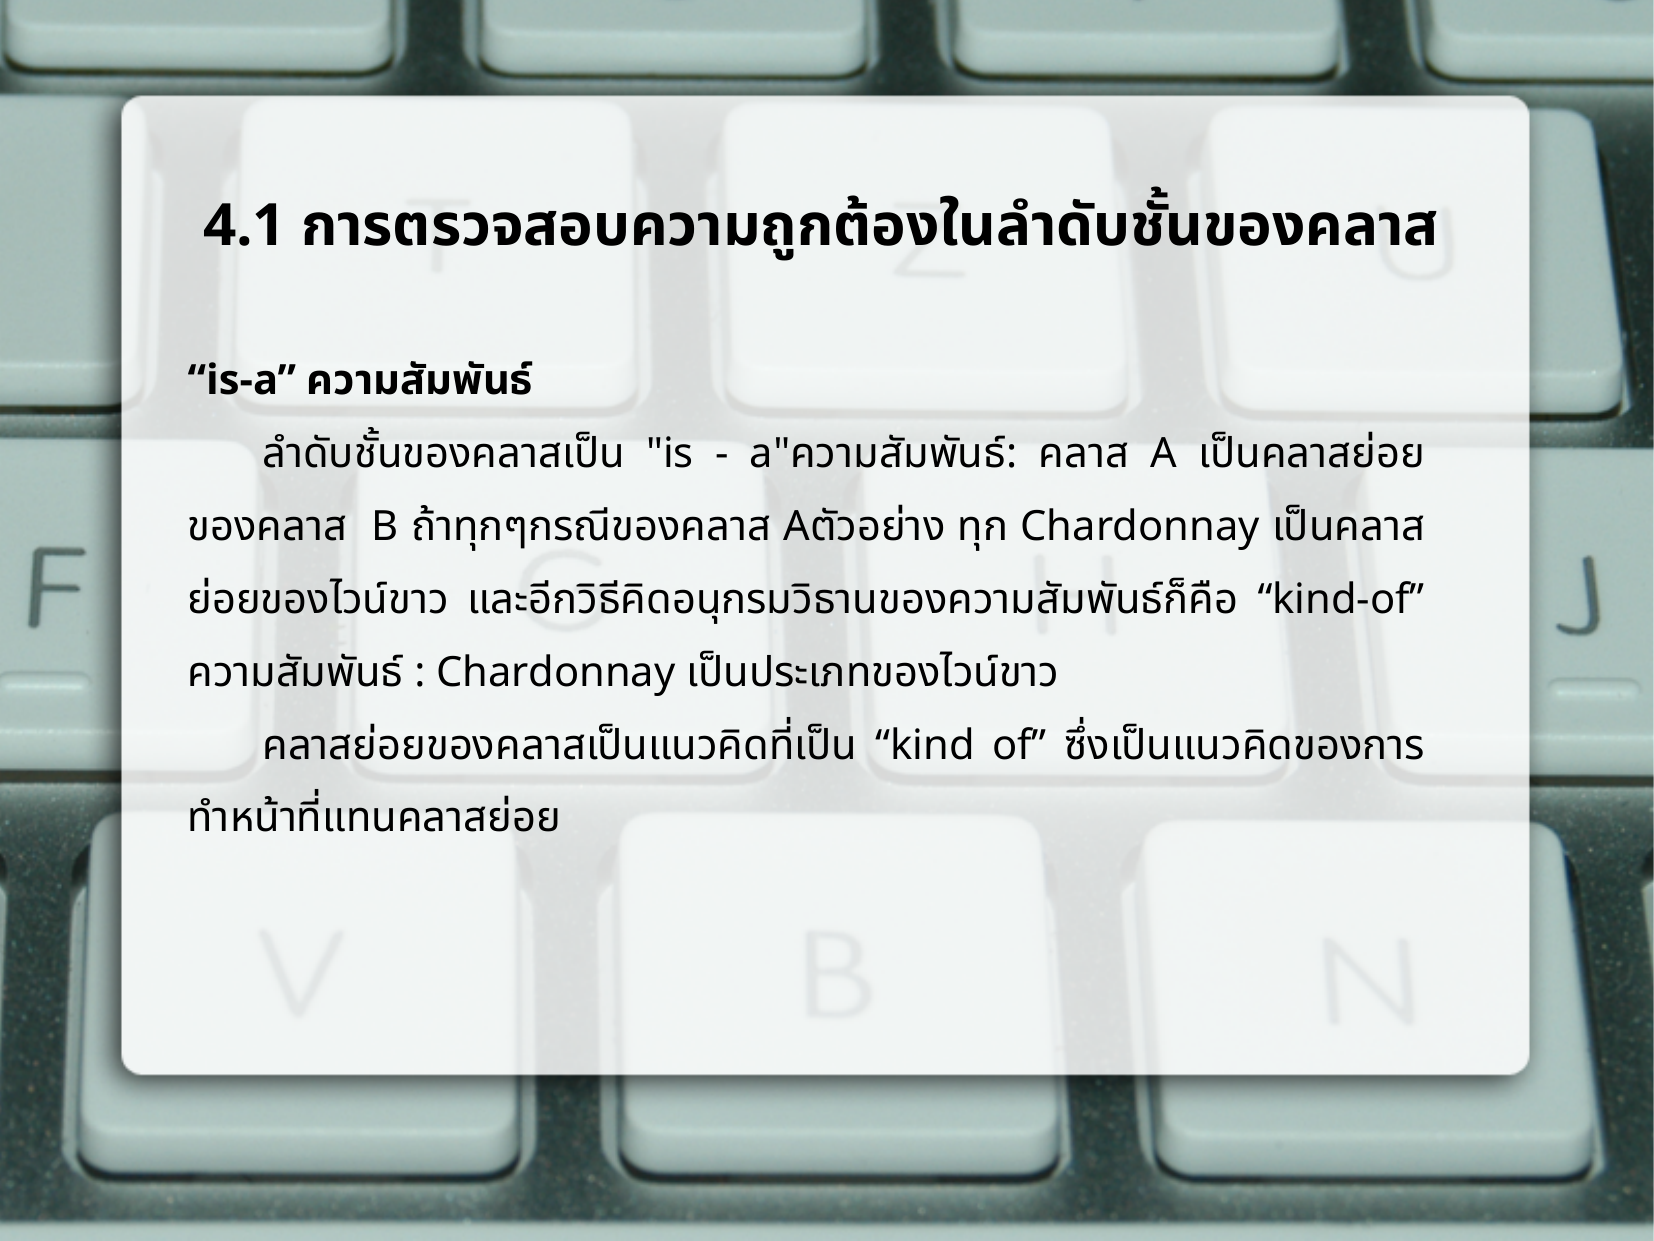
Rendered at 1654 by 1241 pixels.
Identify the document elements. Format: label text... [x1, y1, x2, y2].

title 4.1 การตรวจสอบความถูกต้องในลำดับชั้นของคลาส [135, 125, 1506, 318]
picture [0, 0, 1654, 1241]
subtitle “is-a” ความสัมพันธ์ ลำดับชั้นของคลาสเป็น "is - a"ความสัมพันธ์: คลาส A เป็นคลาสย่อยของคลาส B ถ้าทุกๆกรณีของคลาส Aตัวอย่าง ทุก Chardonnay เป็นคลาสย่อยของไวน์ขาว และอีกวิธีคิดอนุกรมวิธานของความสัมพันธ์ก็คือ “kind-of” ความสัมพันธ์ : Chardonnay เป็นประเภทของไวน์ขาว คลาสย่อยของคลาสเป็นแนวคิดที่เป็น “kind of” ซึ่งเป็นแนวคิดของการทำหน้าที่แทนคลาสย่อย [187, 337, 1426, 863]
